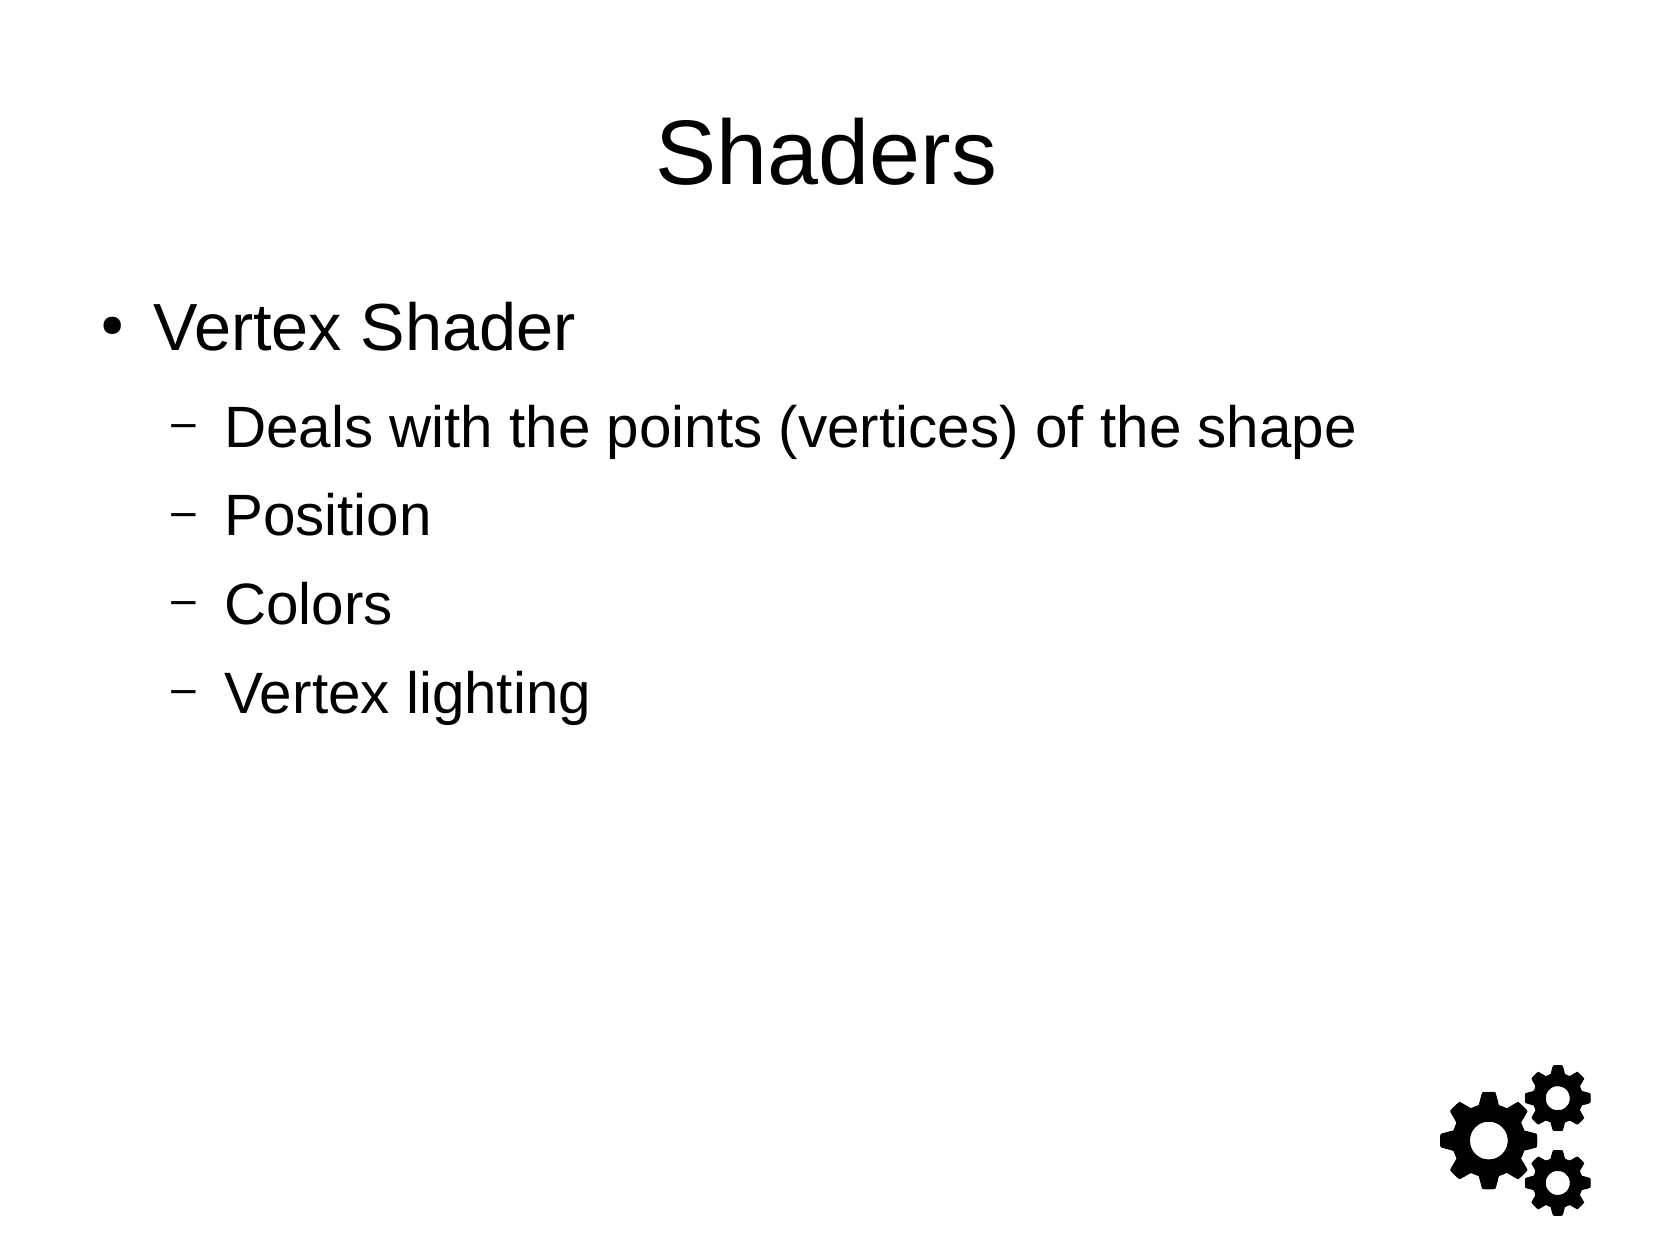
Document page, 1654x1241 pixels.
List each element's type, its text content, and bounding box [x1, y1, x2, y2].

title Shaders [82, 49, 1571, 257]
picture [1440, 1065, 1591, 1216]
list Vertex Shader Deals with the points (vertices) of the shape Position Colors Vertex lighting [82, 290, 1571, 1010]
